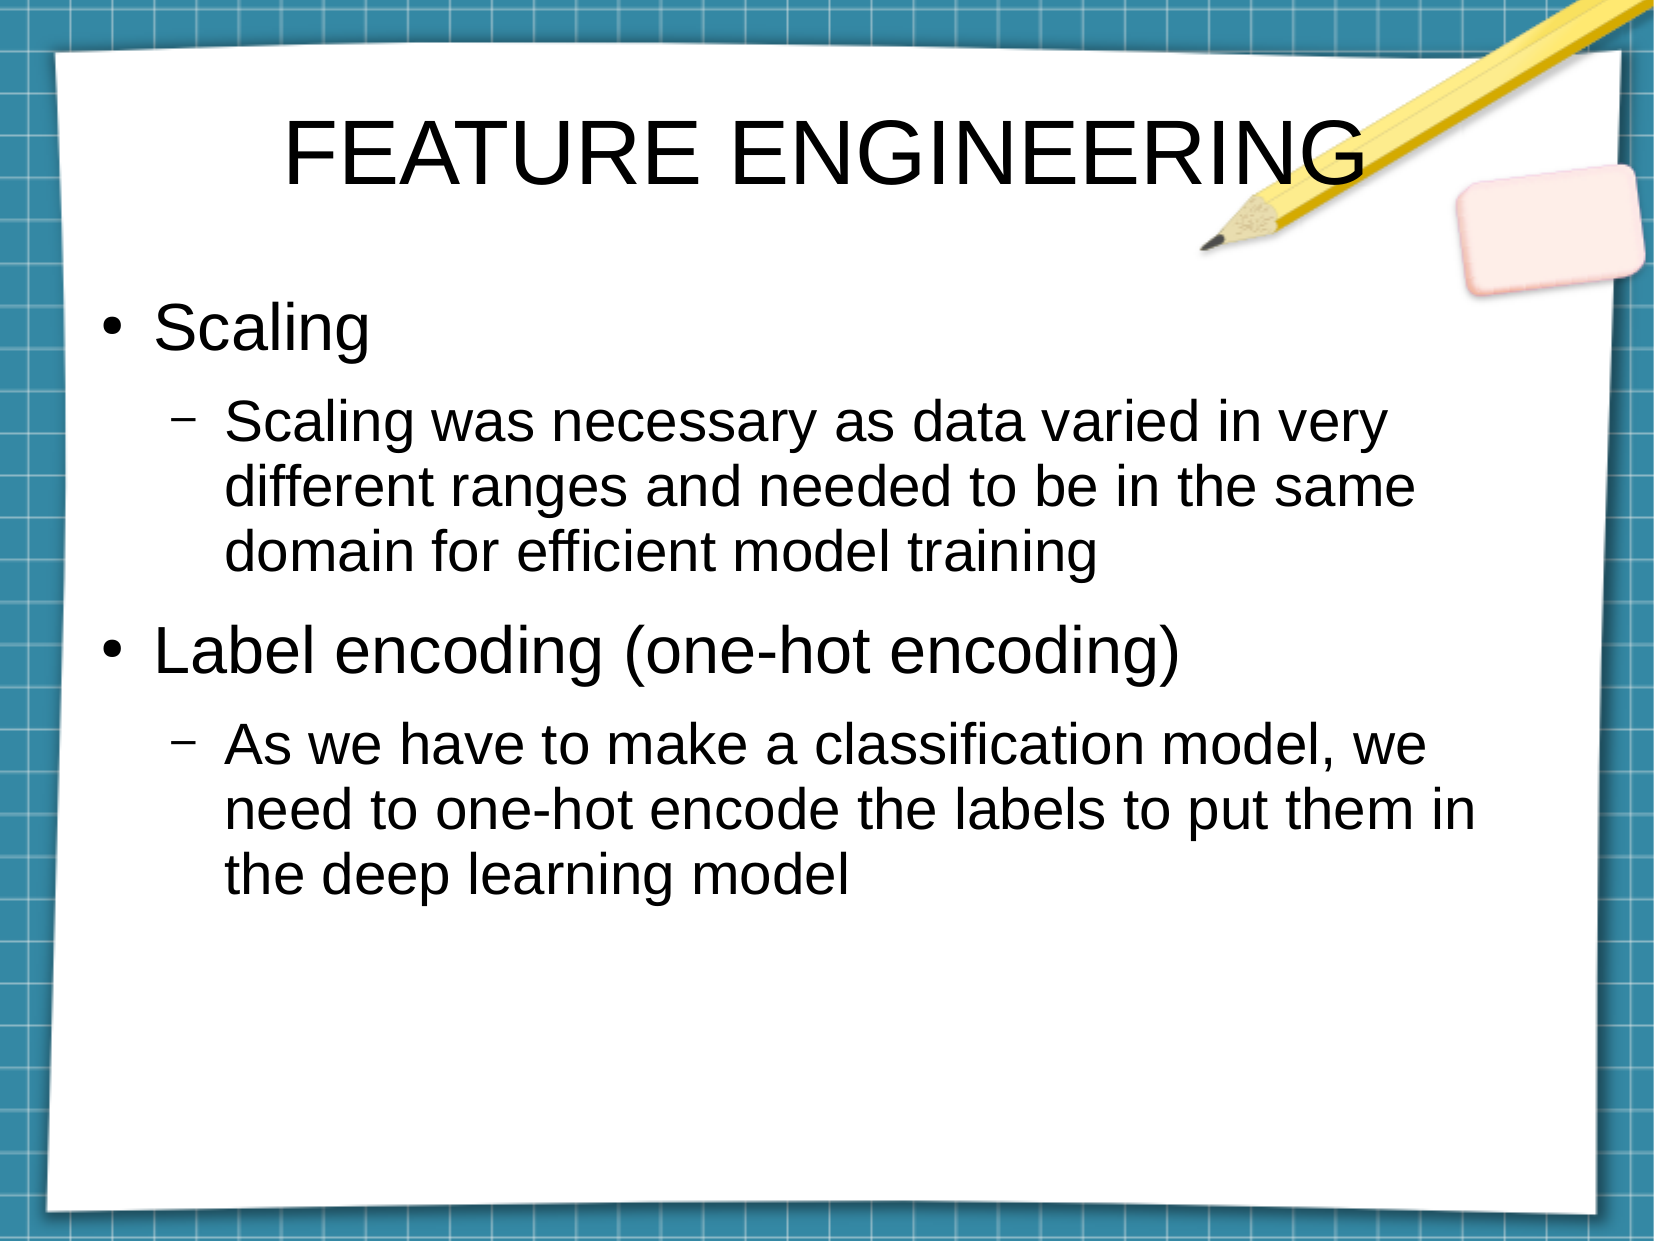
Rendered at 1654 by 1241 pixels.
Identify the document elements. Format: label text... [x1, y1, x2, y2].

picture [0, 0, 1654, 1241]
title FEATURE ENGINEERING [82, 49, 1571, 257]
list Scaling Scaling was necessary as data varied in very different ranges and needed to be in the same domain for efficient model training Label encoding (one-hot encoding) As we have to make a classification model, we need to one-hot encode the labels to put them in the deep learning model [82, 290, 1571, 1010]
